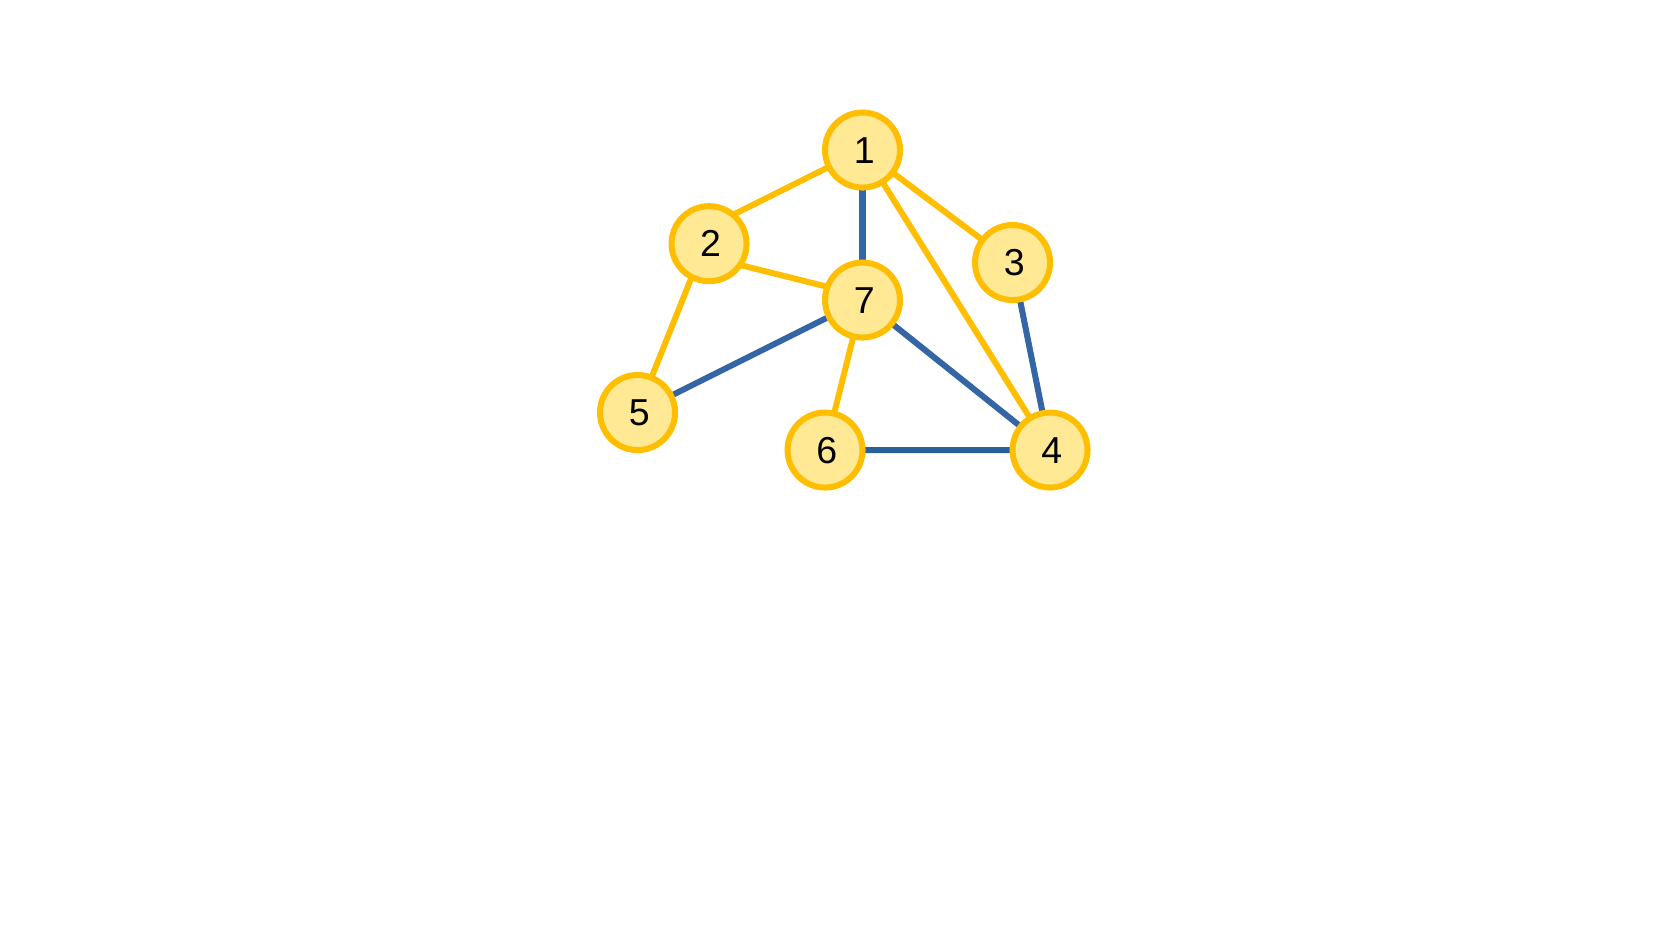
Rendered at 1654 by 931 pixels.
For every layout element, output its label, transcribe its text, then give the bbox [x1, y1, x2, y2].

text_box 6 [787, 412, 863, 488]
text_box 3 [975, 225, 1051, 301]
text_box 1 [825, 112, 901, 188]
text_box 5 [600, 375, 676, 451]
text_box 2 [671, 206, 747, 282]
text_box 4 [1012, 412, 1088, 488]
text_box 7 [825, 262, 901, 338]
